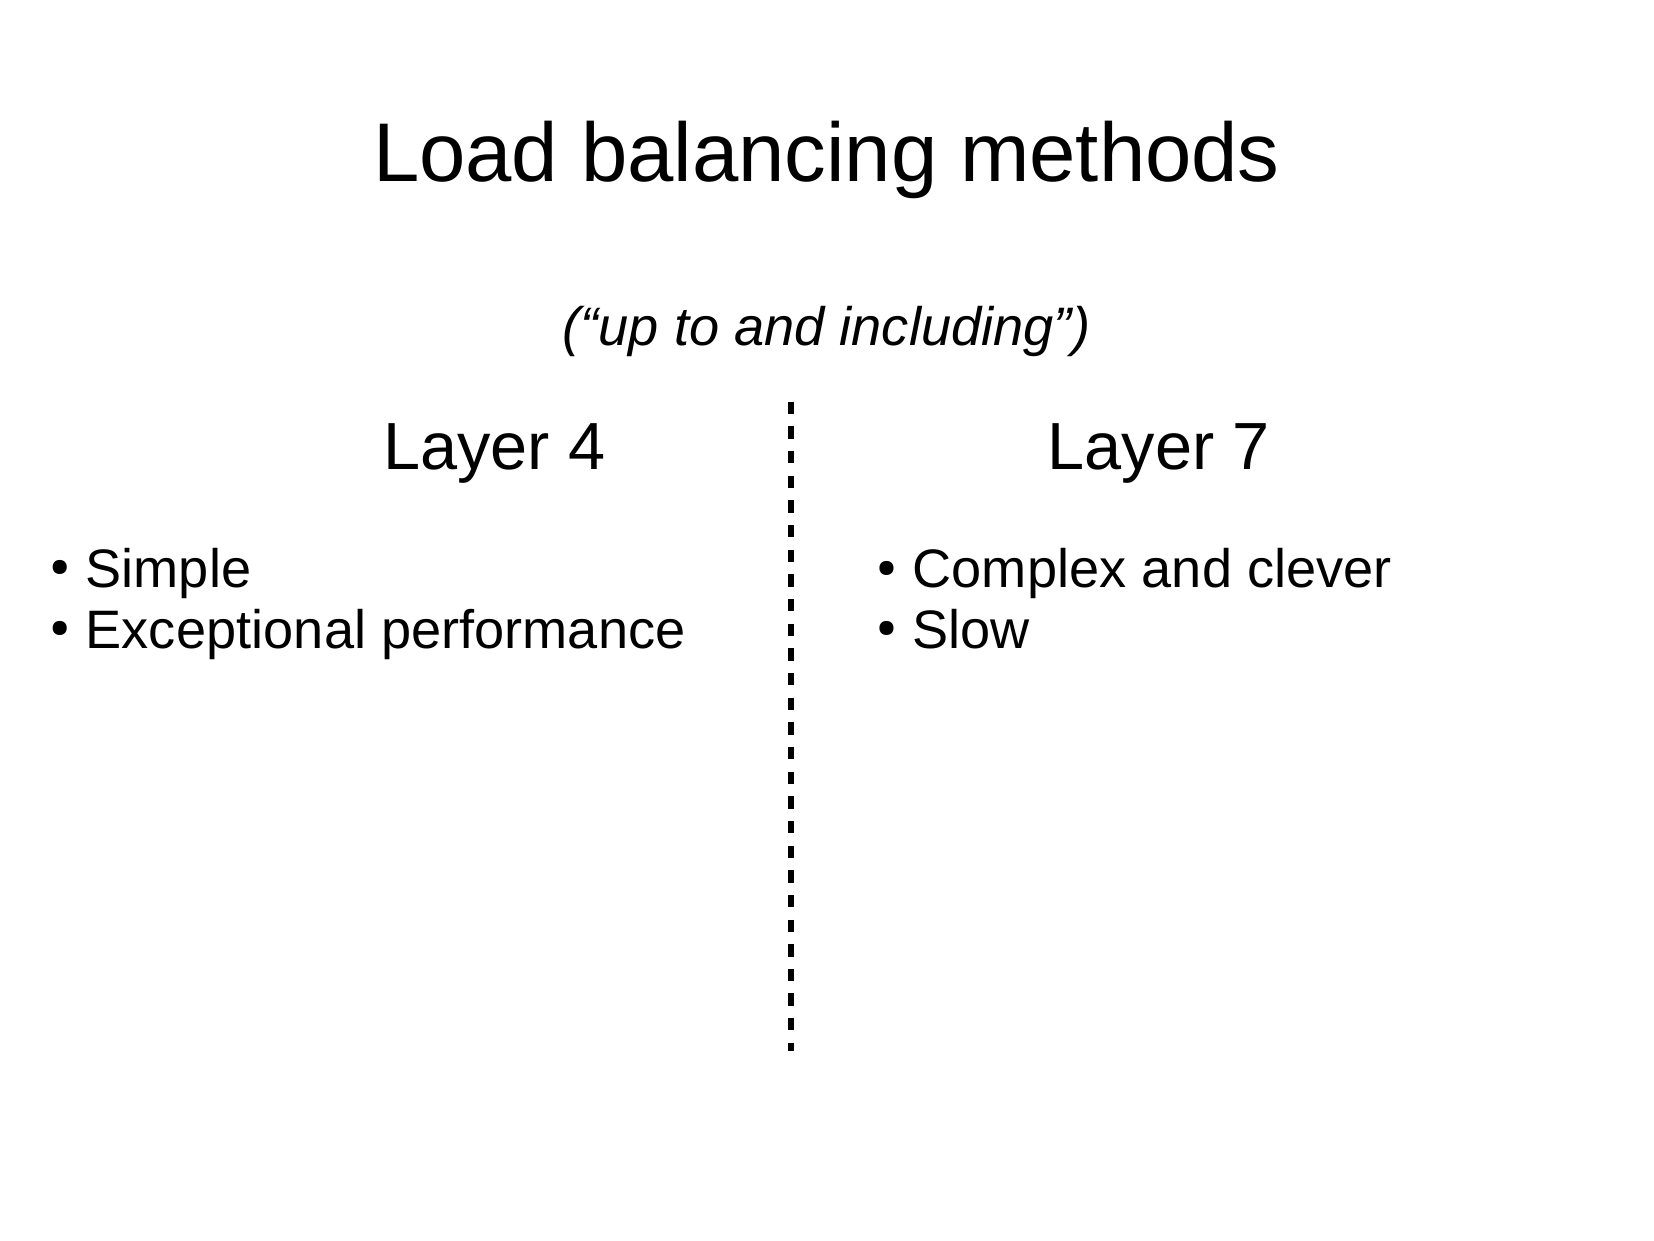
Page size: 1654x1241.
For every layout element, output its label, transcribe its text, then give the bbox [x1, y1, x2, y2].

text_box Simple Exceptional performance [35, 531, 862, 696]
text_box (“up to and including”) [0, 289, 1654, 379]
text_box Layer 4 Layer 7 [0, 401, 1654, 492]
text_box Complex and clever Slow [862, 531, 1654, 696]
title Load balancing methods [82, 49, 1571, 257]
